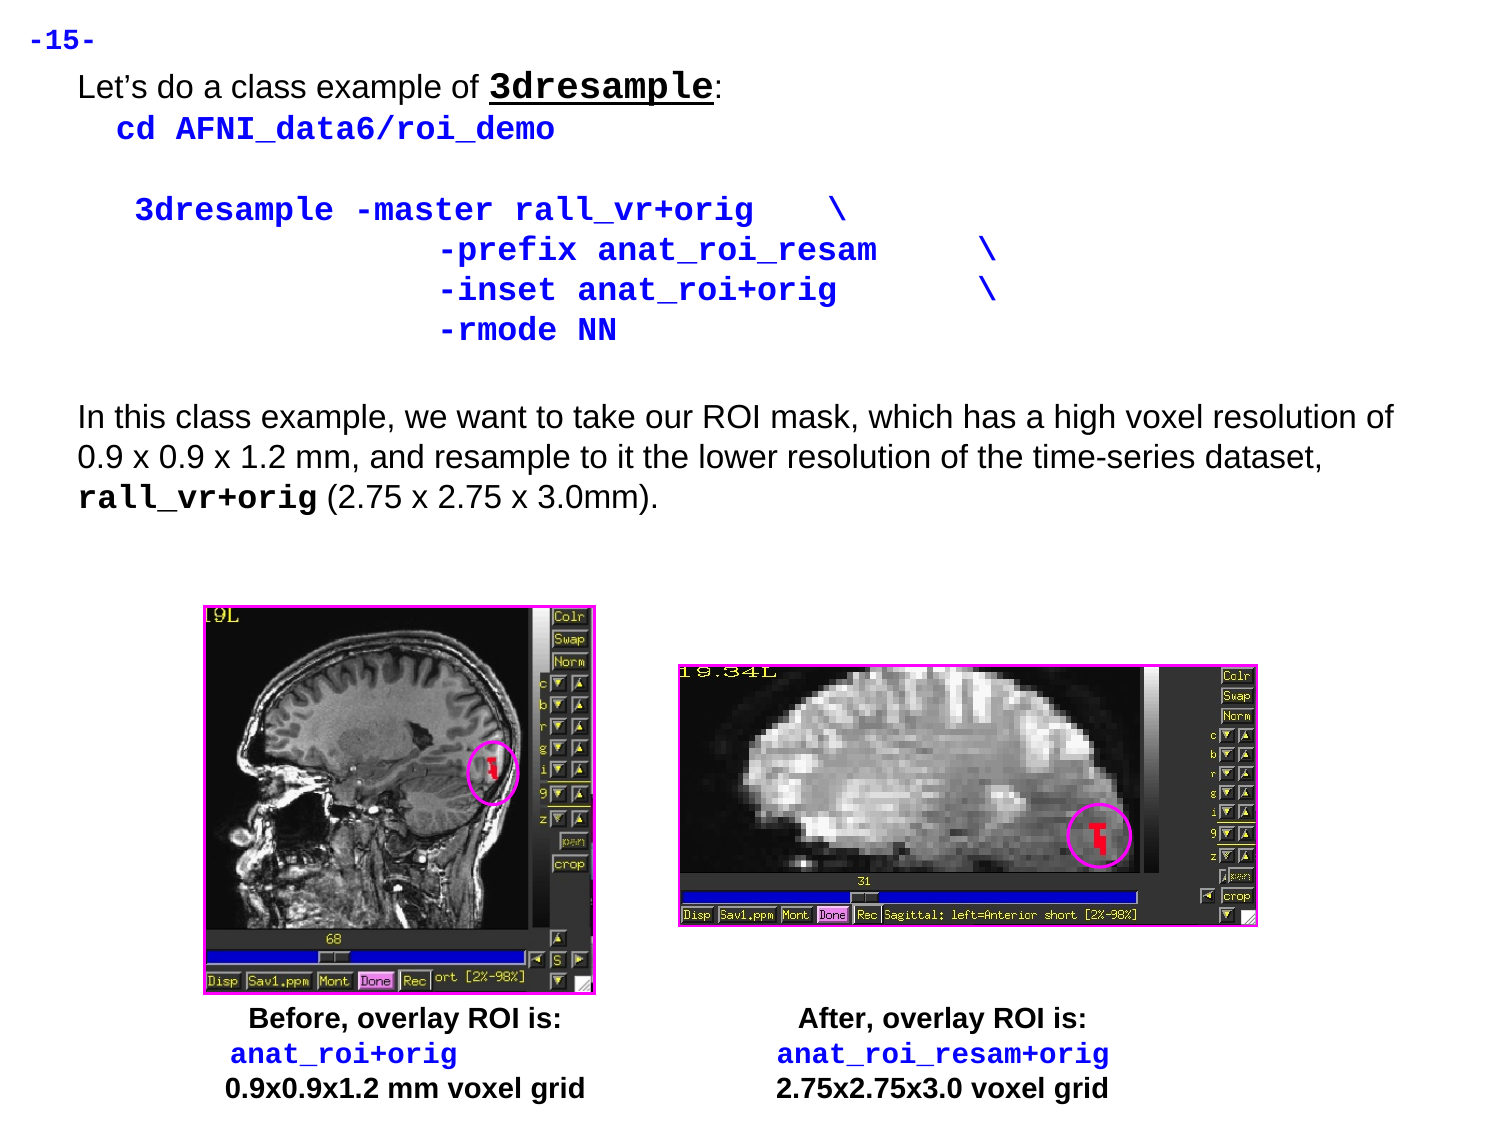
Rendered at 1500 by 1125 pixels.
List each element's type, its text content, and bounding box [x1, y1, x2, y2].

text_box After, overlay ROI is: anat_roi_resam+orig 2.75x2.75x3.0 voxel grid [755, 991, 1131, 1113]
picture [205, 607, 594, 991]
list Let’s do a class example of 3dresample: cd AFNI_data6/roi_demo 3dresample -master rall_vr+orig \ -prefix anat_roi_resam \ -inset anat_roi+orig \ -rmode NN In this class example, we want to take our ROI mask, which has a high voxel resolution of 0.9 x 0.9 x 1.2 mm, and resample to it the lower resolution of the time-series dataset, rall_vr+orig (2.75 x 2.75 x 3.0mm). [62, 62, 1438, 575]
text_box Before, overlay ROI is: anat_roi+orig 0.9x0.9x1.2 mm voxel grid [192, 991, 619, 1113]
picture [680, 667, 1256, 925]
